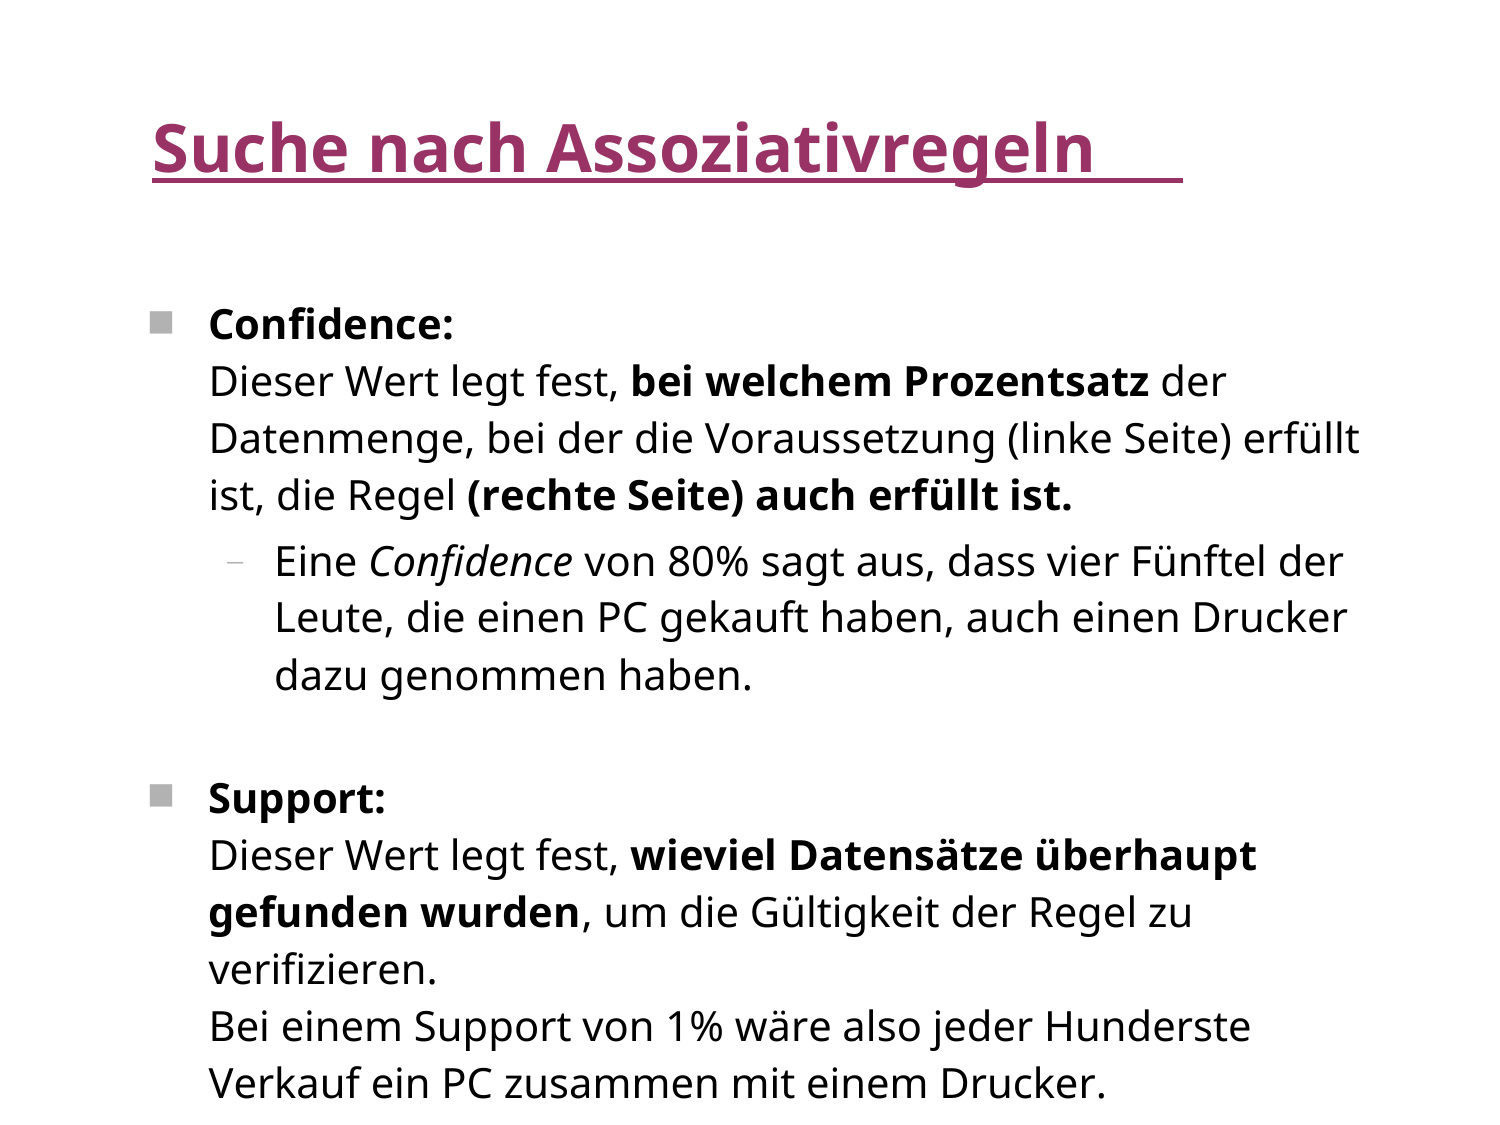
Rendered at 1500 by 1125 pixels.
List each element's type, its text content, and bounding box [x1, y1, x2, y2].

title Suche nach Assoziativregeln [137, 56, 1413, 238]
list Confidence: Dieser Wert legt fest, bei welchem Prozentsatz der Datenmenge, bei der die Voraussetzung (linke Seite) erfüllt ist, die Regel (rechte Seite) auch erfüllt ist. Eine Confidence von 80% sagt aus, dass vier Fünftel der Leute, die einen PC gekauft haben, auch einen Drucker dazu genommen haben. Support: Dieser Wert legt fest, wieviel Datensätze überhaupt gefunden wurden, um die Gültigkeit der Regel zu verifizieren. Bei einem Support von 1% wäre also jeder Hunderste Verkauf ein PC zusammen mit einem Drucker. [137, 287, 1413, 1036]
